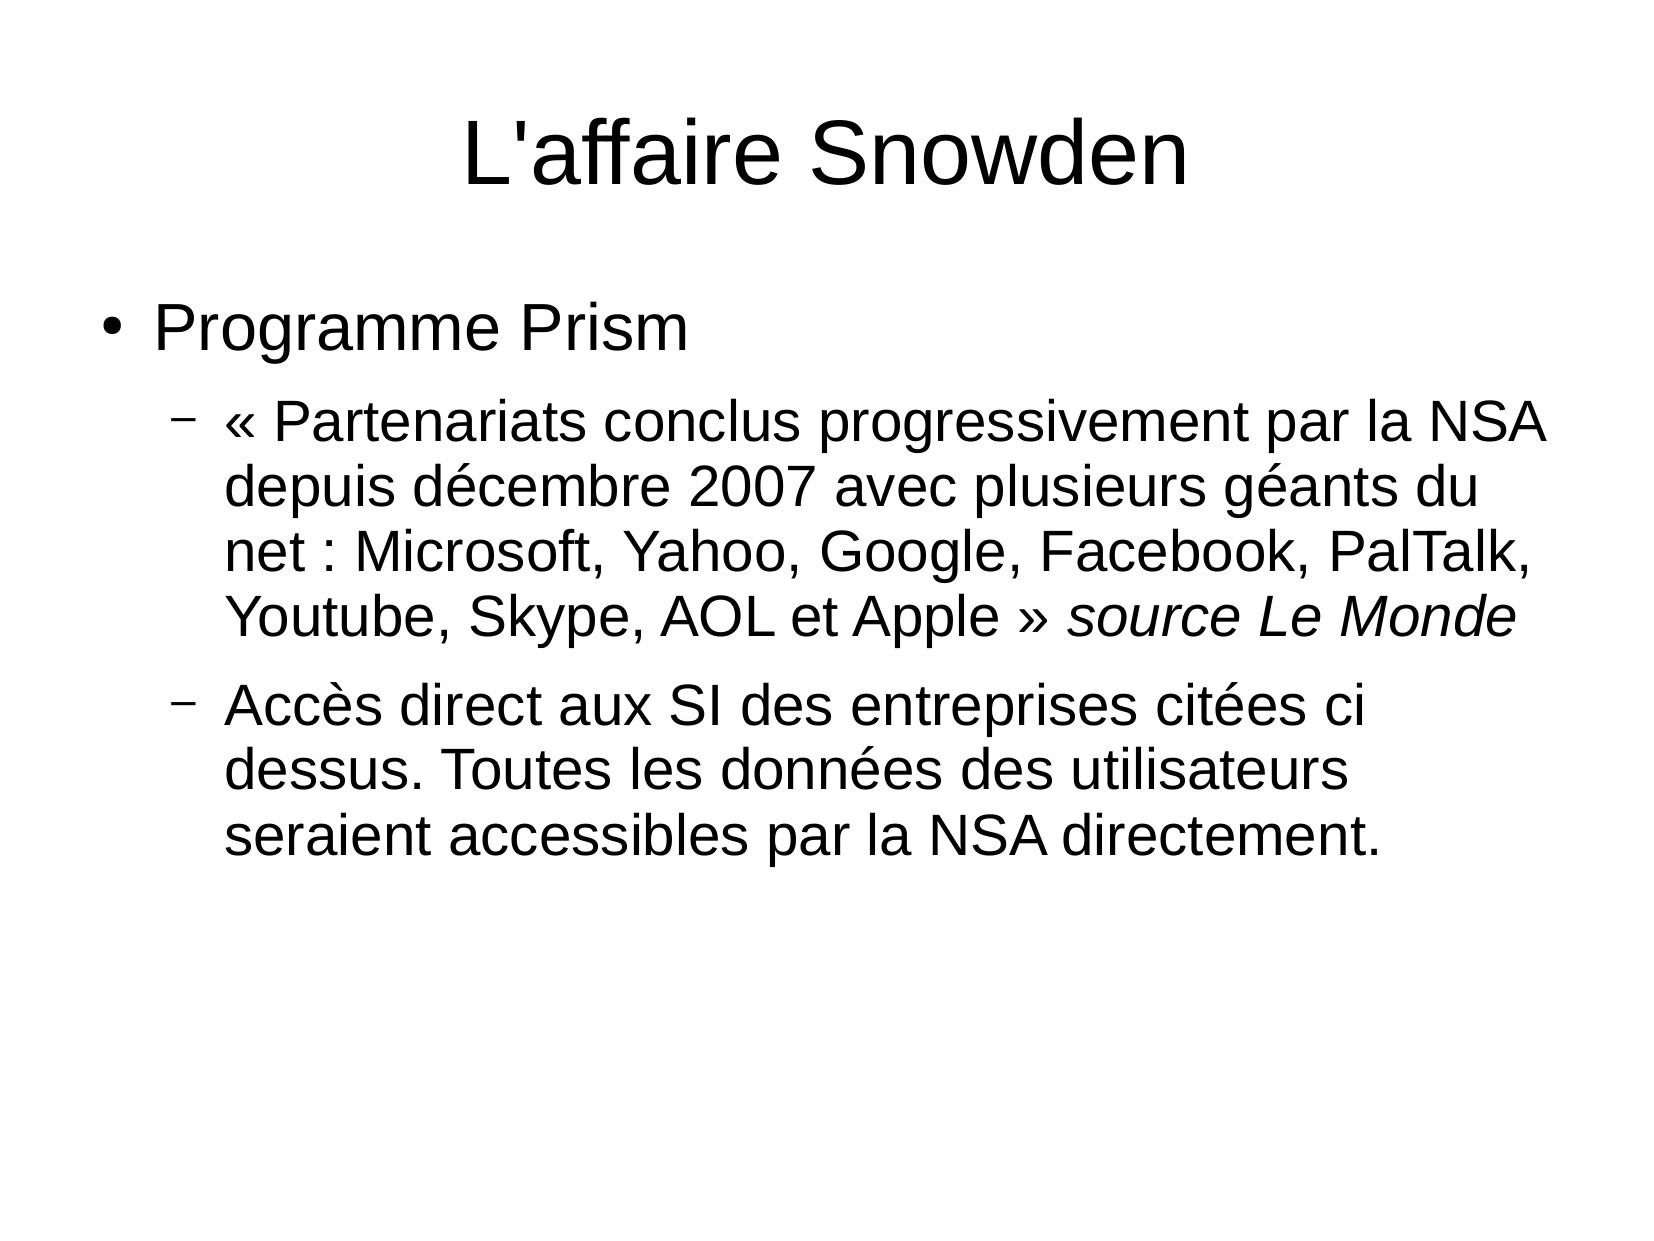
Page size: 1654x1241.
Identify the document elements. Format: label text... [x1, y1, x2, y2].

title L'affaire Snowden [82, 49, 1571, 257]
list Programme Prism « Partenariats conclus progressivement par la NSA depuis décembre 2007 avec plusieurs géants du net : Microsoft, Yahoo, Google, Facebook, PalTalk, Youtube, Skype, AOL et Apple » source Le Monde Accès direct aux SI des entreprises citées ci dessus. Toutes les données des utilisateurs seraient accessibles par la NSA directement. [82, 290, 1571, 1010]
